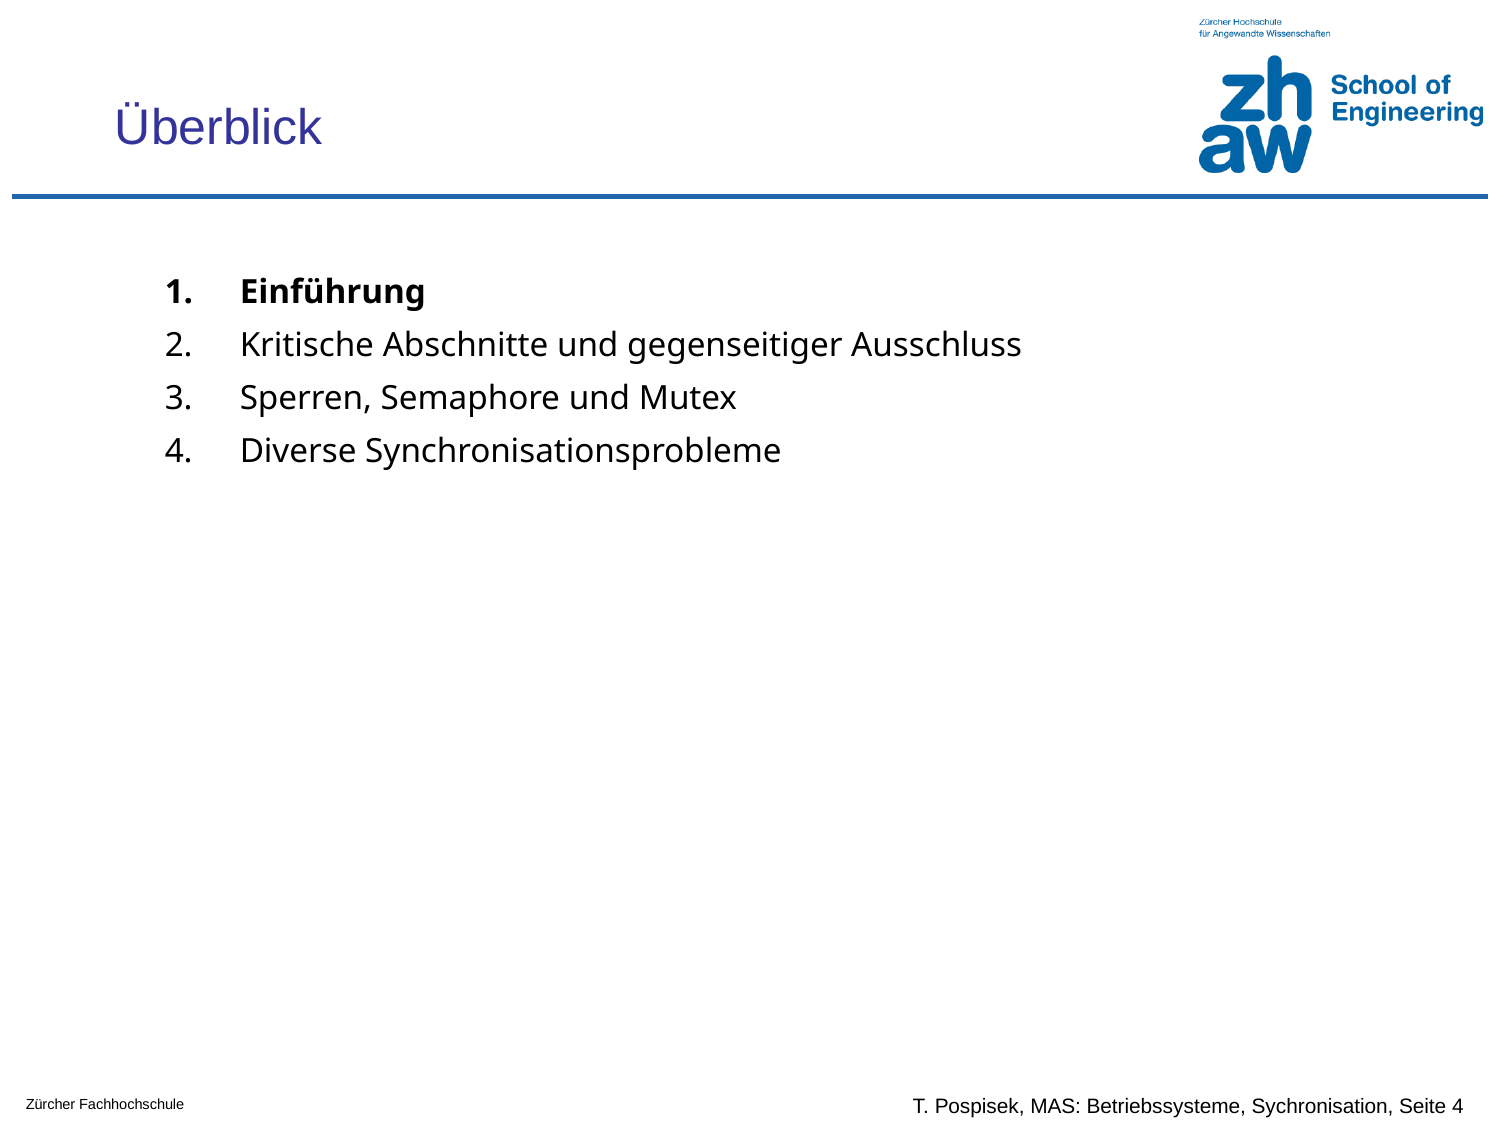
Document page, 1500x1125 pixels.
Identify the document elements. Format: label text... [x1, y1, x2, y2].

title Überblick [99, 50, 1379, 163]
text_box Einführung Kritische Abschnitte und gegenseitiger Ausschluss Sperren, Semaphore und Mutex Diverse Synchronisationsprobleme [149, 262, 1363, 1038]
picture [1199, 19, 1483, 173]
